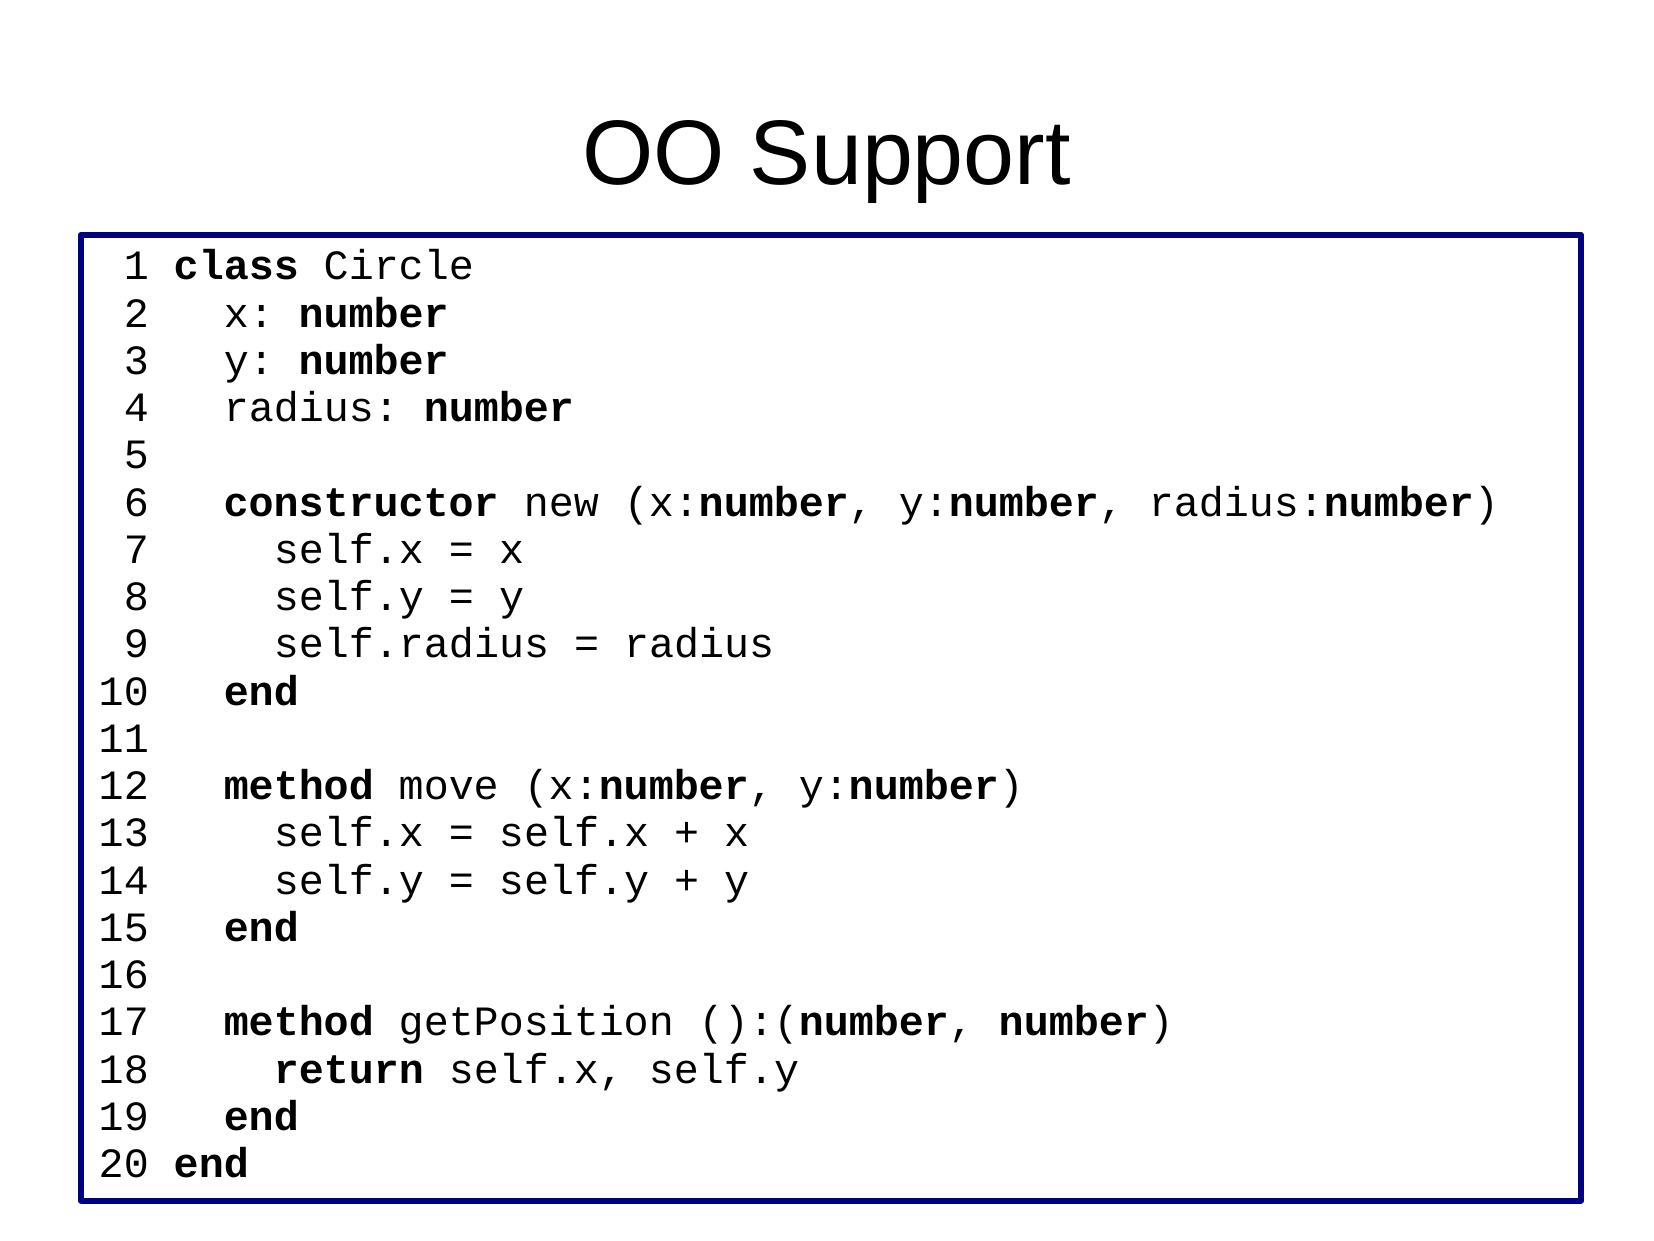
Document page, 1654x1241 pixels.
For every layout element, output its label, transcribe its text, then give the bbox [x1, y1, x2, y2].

title OO Support [82, 49, 1571, 232]
text_box 1 class Circle 2 x: number 3 y: number 4 radius: number 5 6 constructor new (x:number, y:number, radius:number) 7 self.x = x 8 self.y = y 9 self.radius = radius 10 end 11 12 method move (x:number, y:number) 13 self.x = self.x + x 14 self.y = self.y + y 15 end 16 17 method getPosition ():(number, number) 18 return self.x, self.y 19 end 20 end [80, 234, 1581, 1091]
